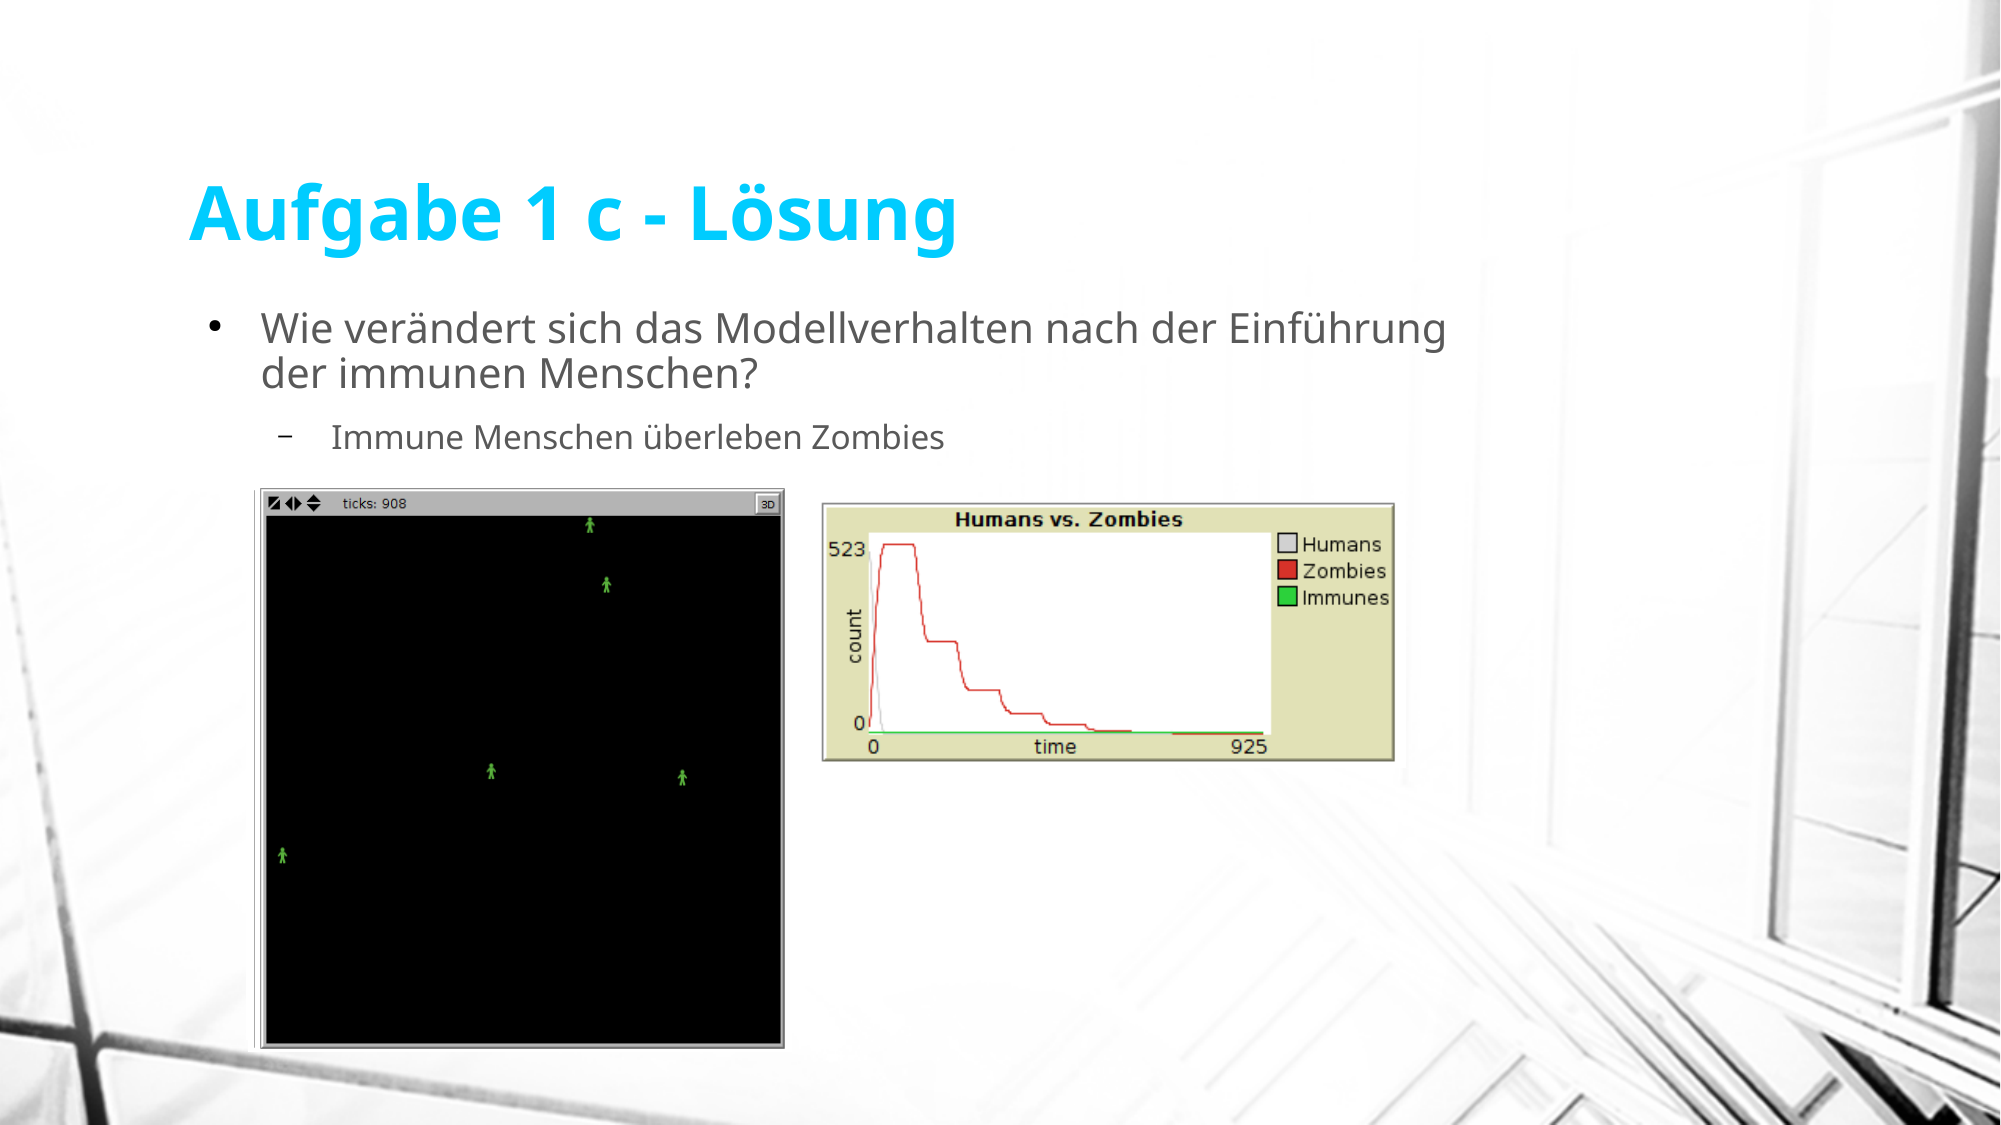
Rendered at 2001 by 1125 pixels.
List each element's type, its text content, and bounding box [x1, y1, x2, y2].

list Wie verändert sich das Modellverhalten nach der Einführung der immunen Menschen? Immune Menschen überleben Zombies [174, 299, 1475, 584]
title Aufgabe 1 c - Lösung [174, 87, 1831, 263]
picture [0, 0, 2001, 1125]
